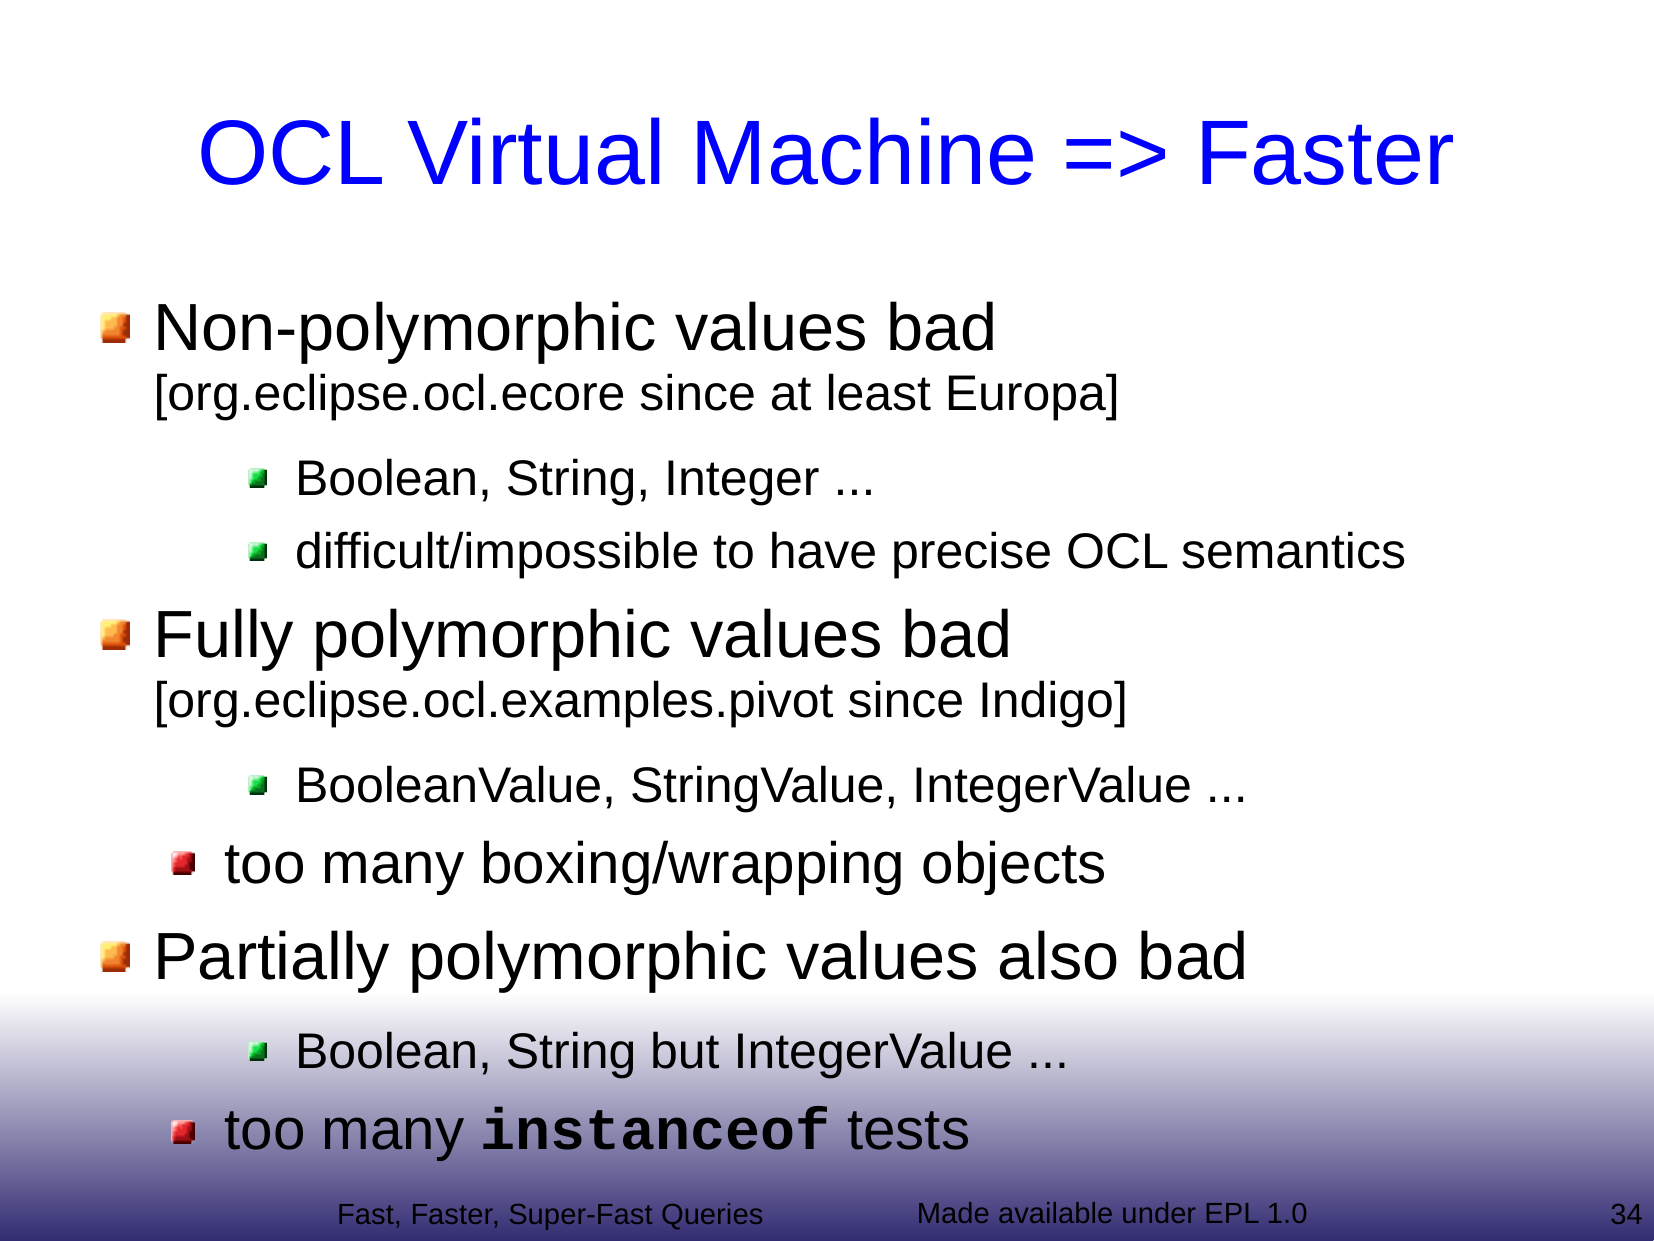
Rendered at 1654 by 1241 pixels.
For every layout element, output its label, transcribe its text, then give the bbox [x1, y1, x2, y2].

list Non-polymorphic values bad [org.eclipse.ocl.ecore since at least Europa] Boolean, String, Integer ... difficult/impossible to have precise OCL semantics Fully polymorphic values bad [org.eclipse.ocl.examples.pivot since Indigo] BooleanValue, StringValue, IntegerValue ... too many boxing/wrapping objects Partially polymorphic values also bad Boolean, String but IntegerValue ... too many instanceof tests [82, 290, 1571, 1167]
title OCL Virtual Machine => Faster [82, 49, 1571, 257]
